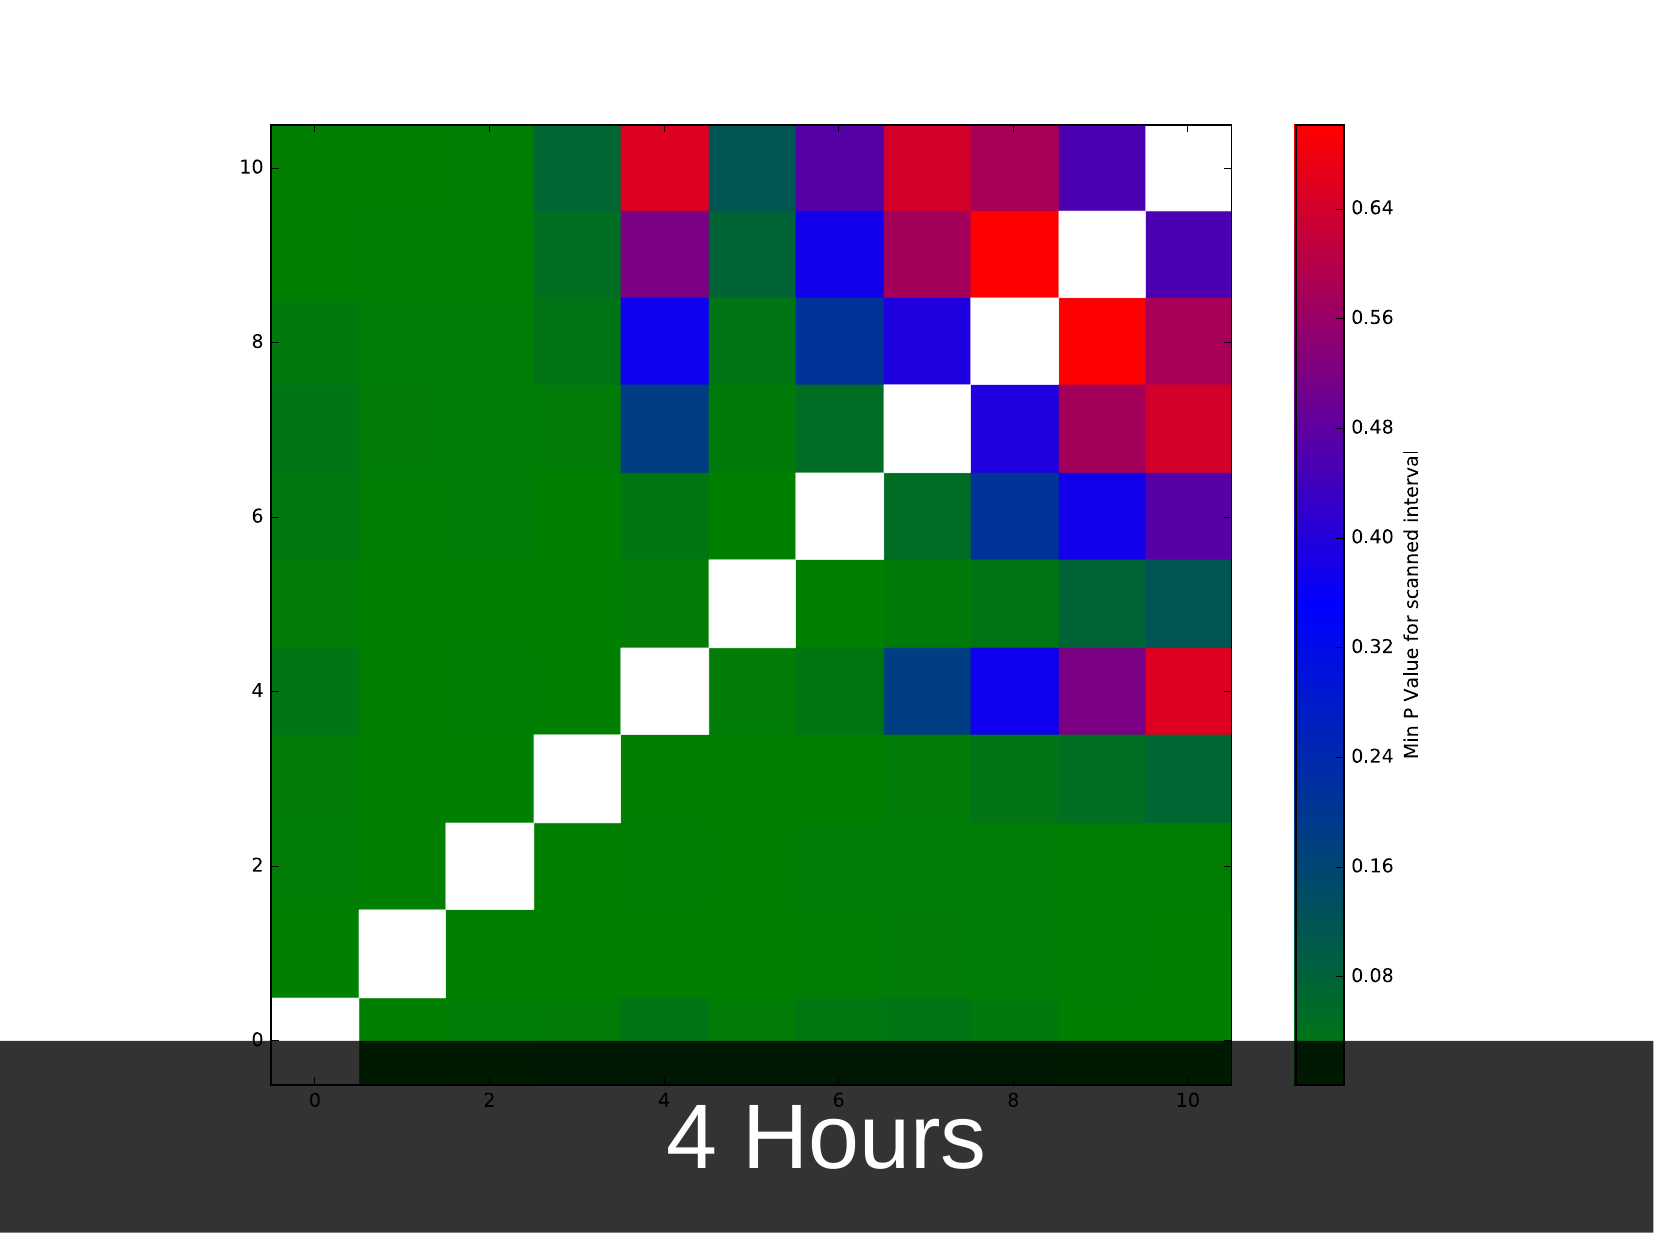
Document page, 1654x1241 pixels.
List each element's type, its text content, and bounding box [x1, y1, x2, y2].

picture [0, 1233, 1654, 1241]
title 4 Hours [0, 1040, 1654, 1233]
picture [0, 0, 1654, 1040]
